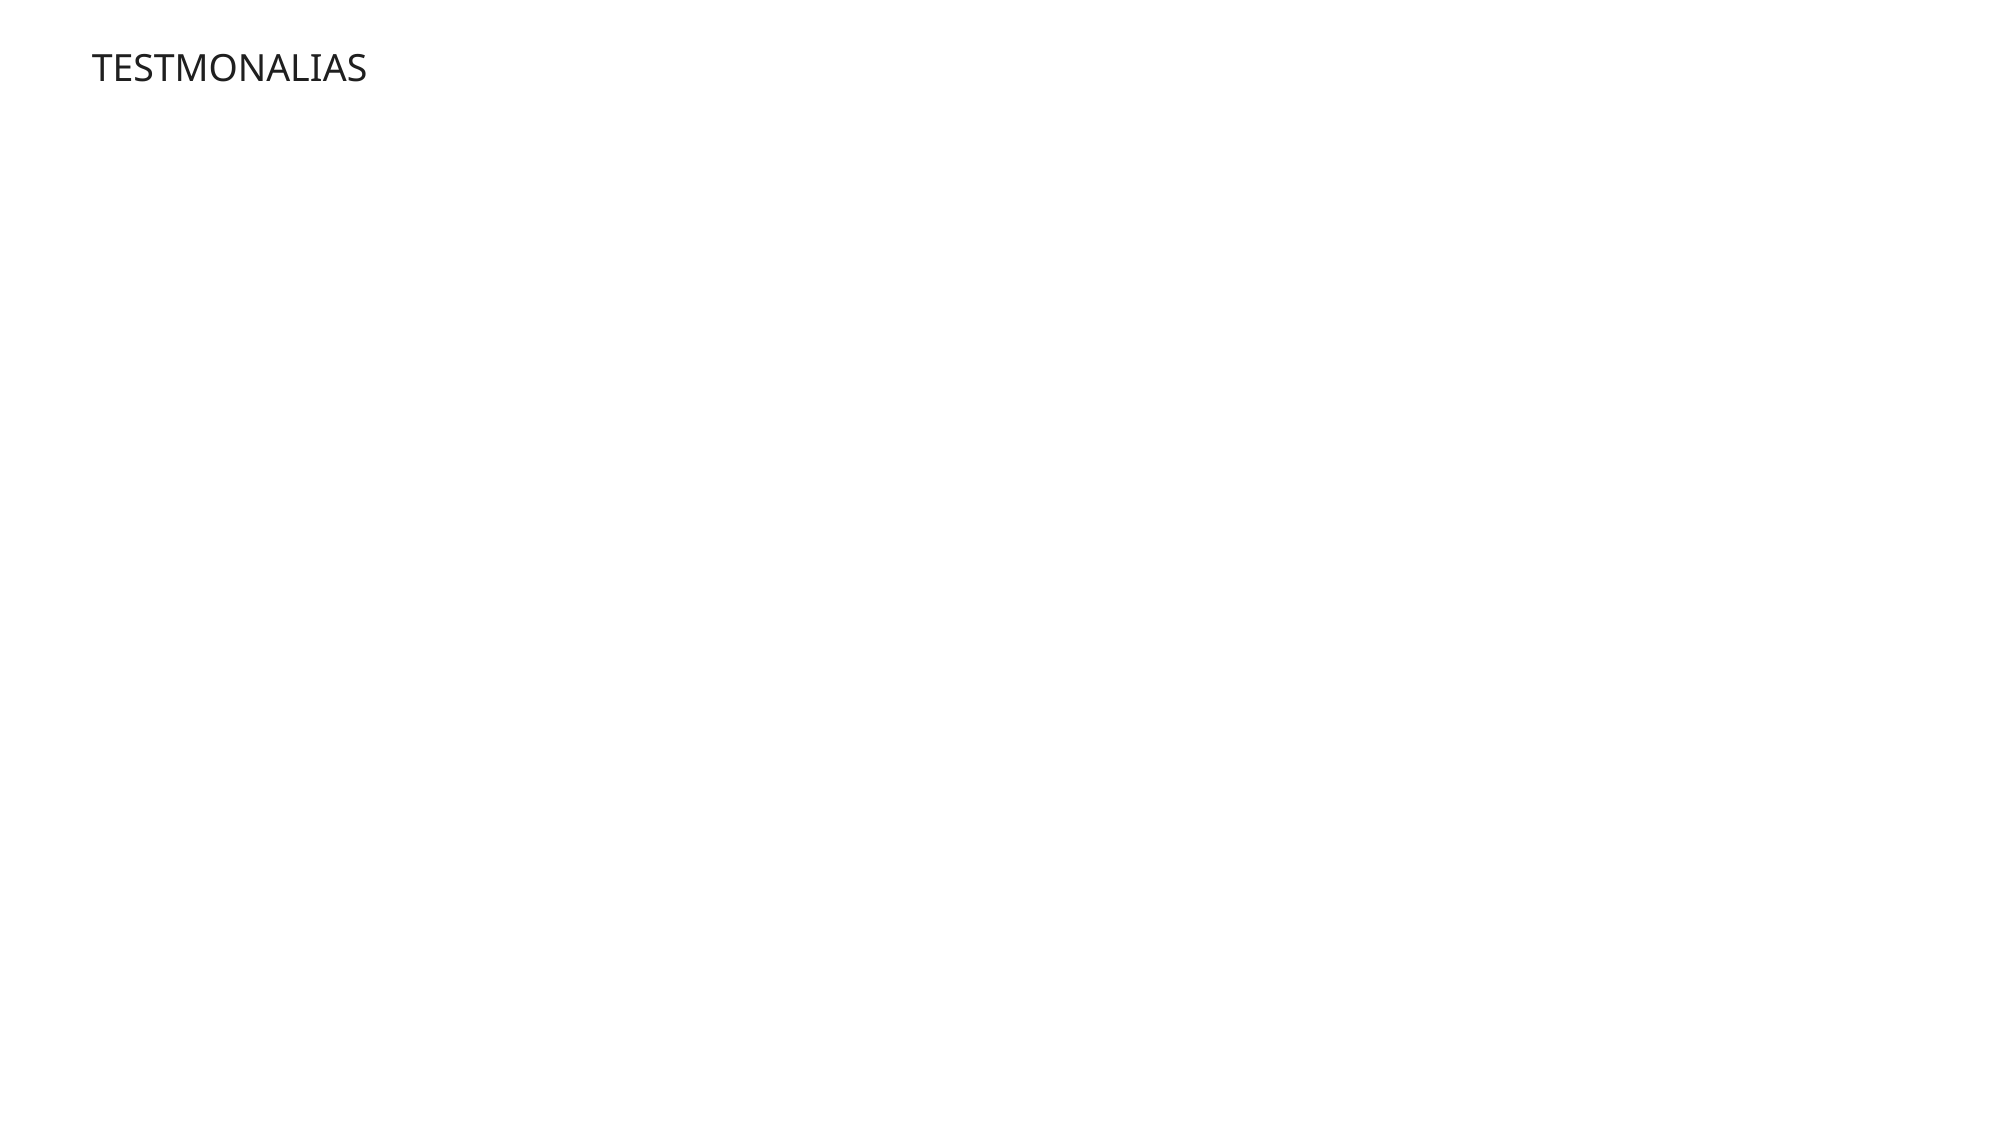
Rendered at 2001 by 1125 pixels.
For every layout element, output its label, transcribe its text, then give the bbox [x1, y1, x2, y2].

text_box TESTMONALIAS [76, 36, 1078, 98]
